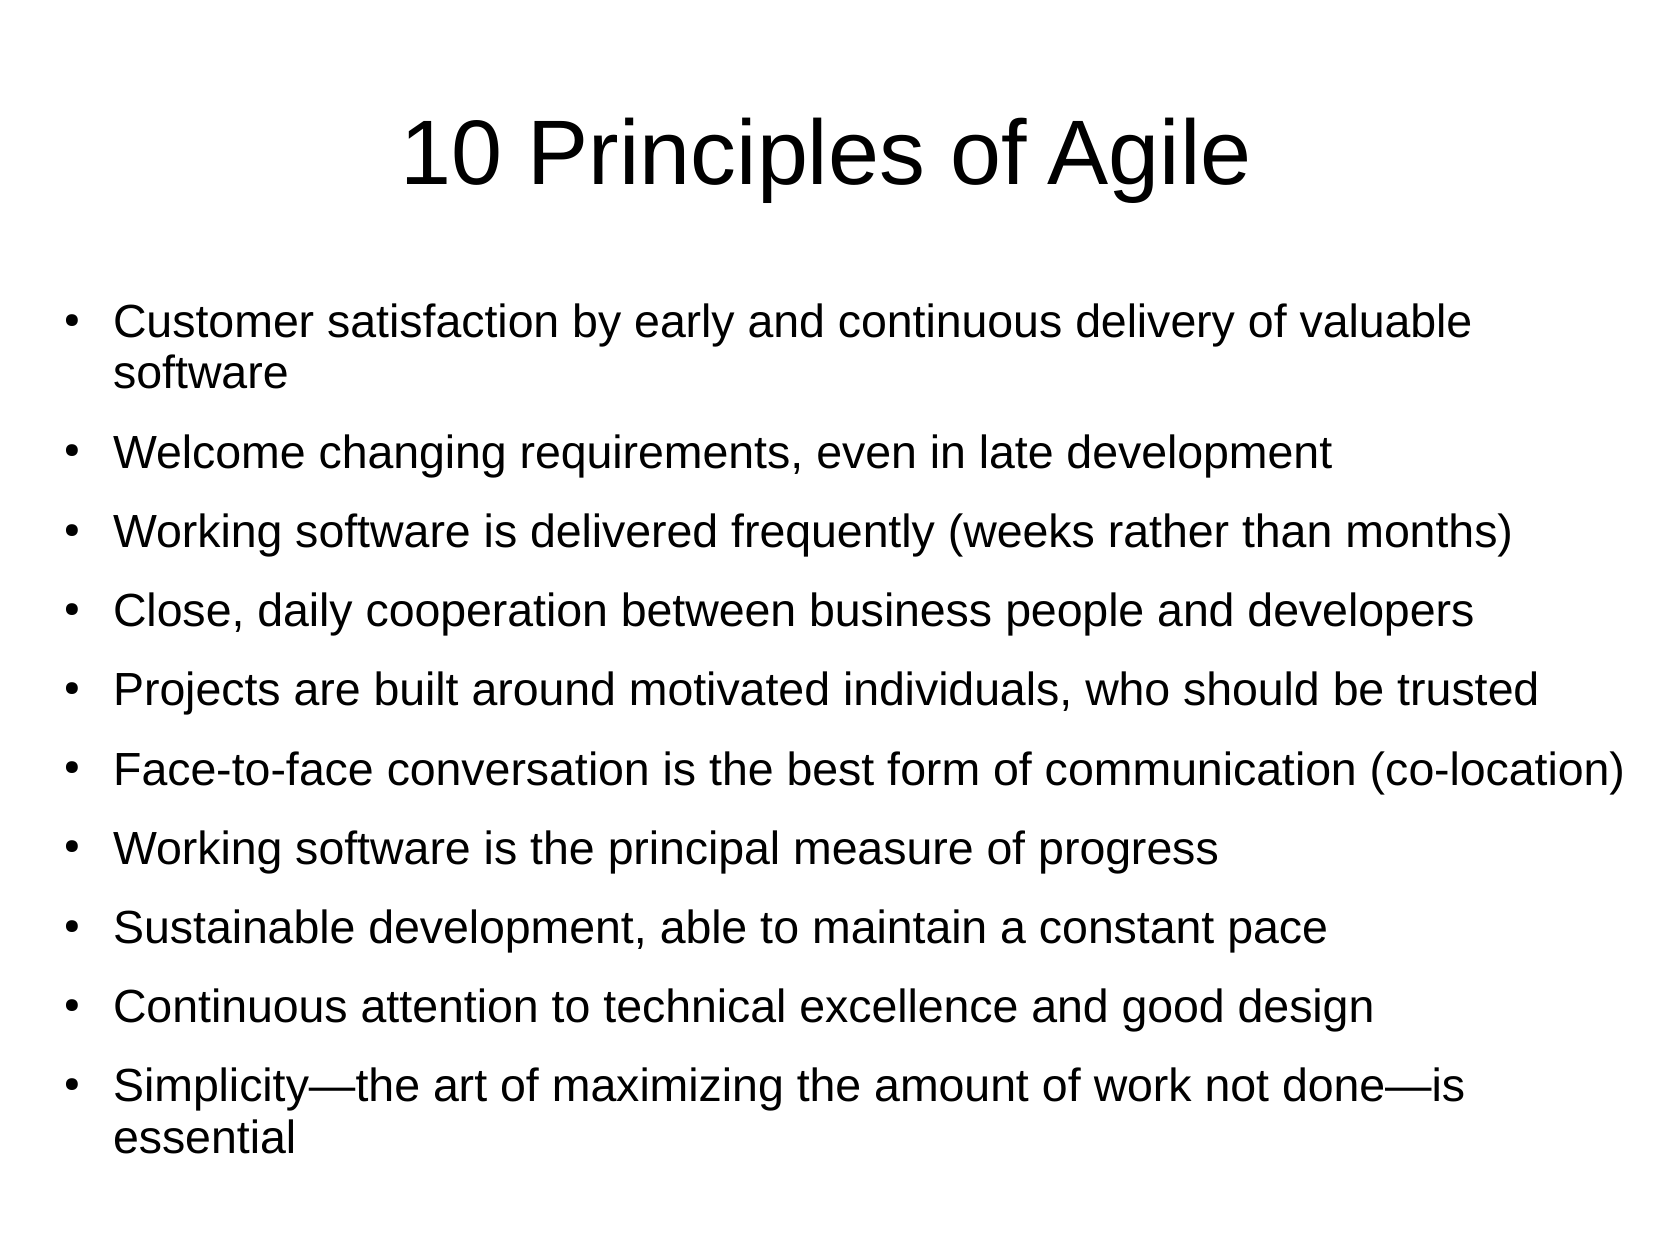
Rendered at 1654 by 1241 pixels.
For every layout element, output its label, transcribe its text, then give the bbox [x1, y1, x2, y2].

title 10 Principles of Agile [82, 49, 1571, 257]
list Customer satisfaction by early and continuous delivery of valuable software Welcome changing requirements, even in late development Working software is delivered frequently (weeks rather than months) Close, daily cooperation between business people and developers Projects are built around motivated individuals, who should be trusted Face-to-face conversation is the best form of communication (co-location) Working software is the principal measure of progress Sustainable development, able to maintain a constant pace Continuous attention to technical excellence and good design Simplicity—the art of maximizing the amount of work not done—is essential [47, 295, 1630, 1205]
